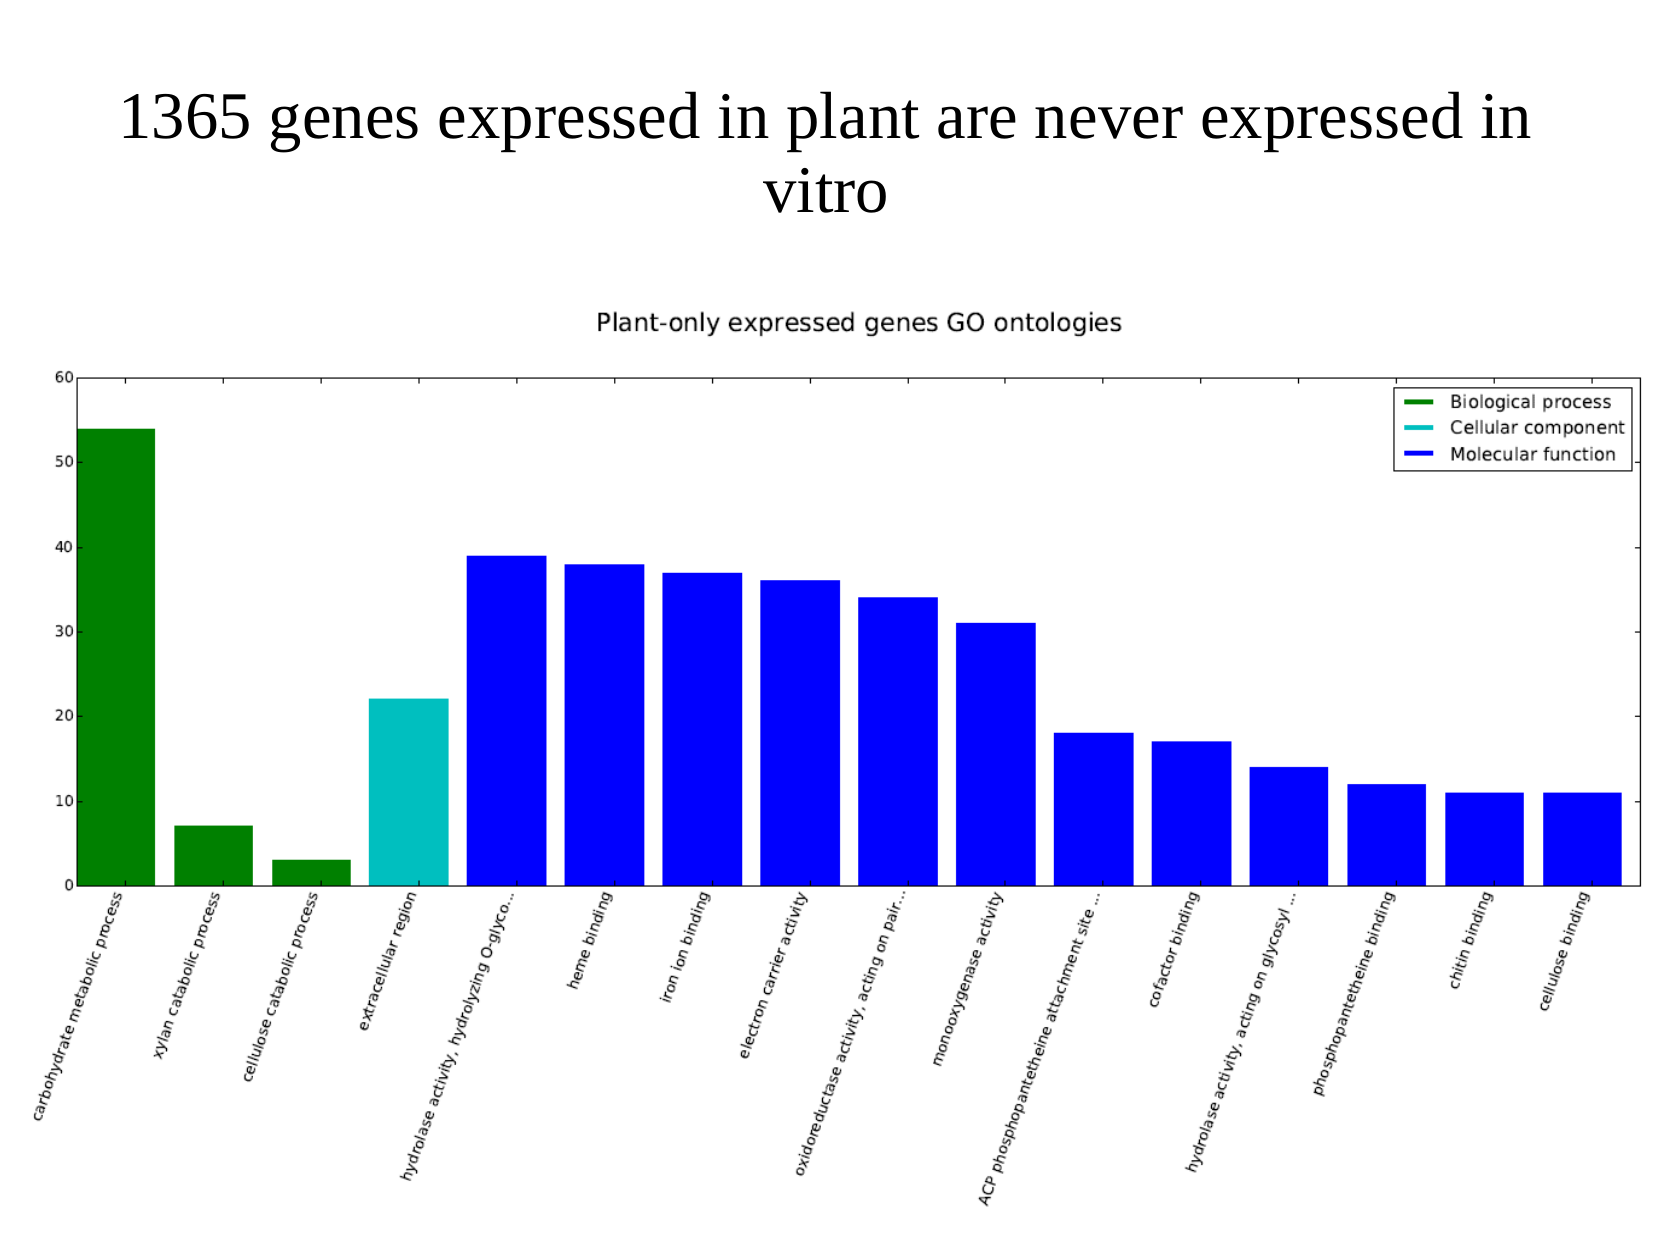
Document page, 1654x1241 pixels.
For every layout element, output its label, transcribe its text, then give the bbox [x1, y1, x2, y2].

title 1365 genes expressed in plant are never expressed in vitro [82, 49, 1571, 257]
picture [15, 286, 1652, 1214]
